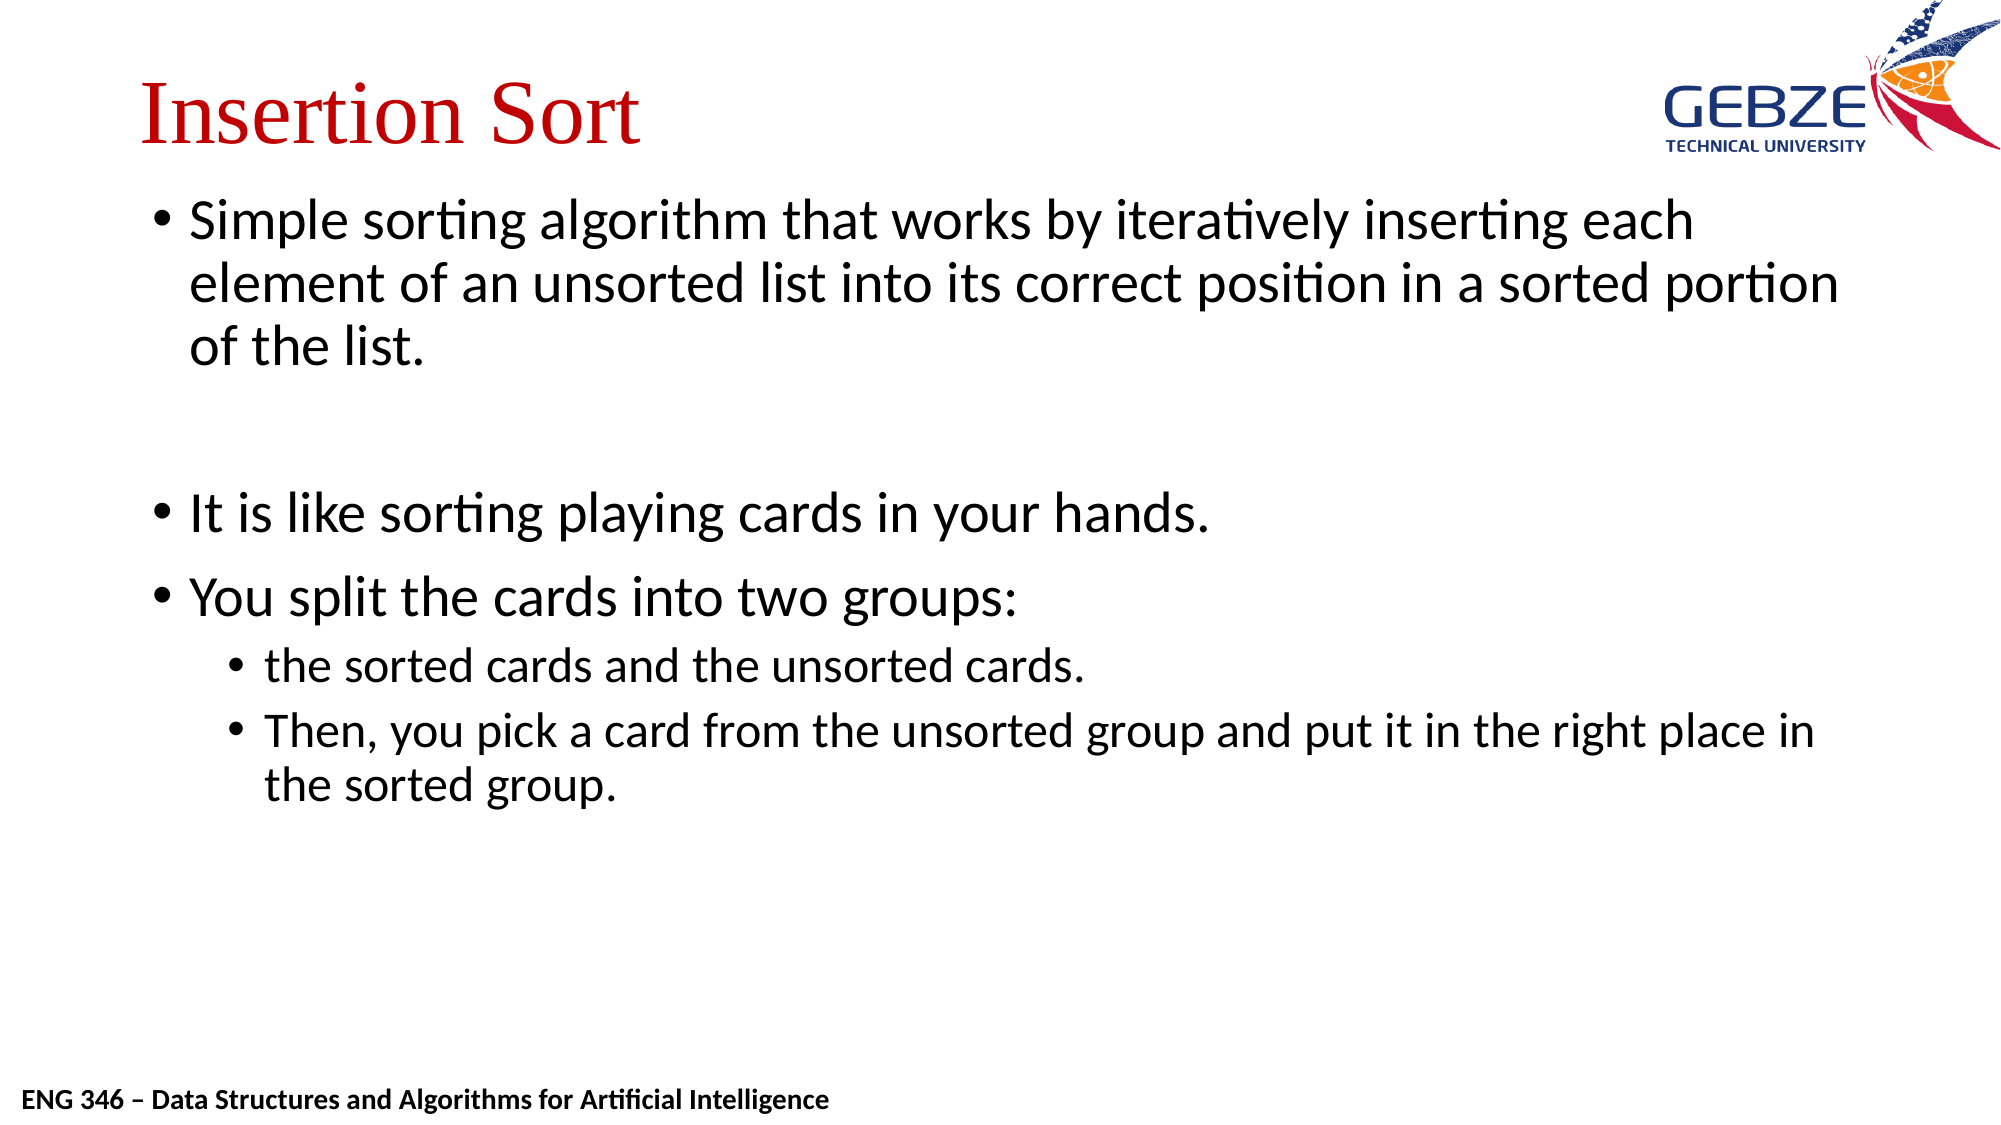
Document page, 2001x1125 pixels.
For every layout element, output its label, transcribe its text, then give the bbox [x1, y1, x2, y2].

list Simple sorting algorithm that works by iteratively inserting each element of an unsorted list into its correct position in a sorted portion of the list. It is like sorting playing cards in your hands. You split the cards into two groups: the sorted cards and the unsorted cards. Then, you pick a card from the unsorted group and put it in the right place in the sorted group. [137, 181, 1863, 1014]
title Insertion Sort [137, 17, 1863, 181]
picture [1665, 0, 2001, 152]
